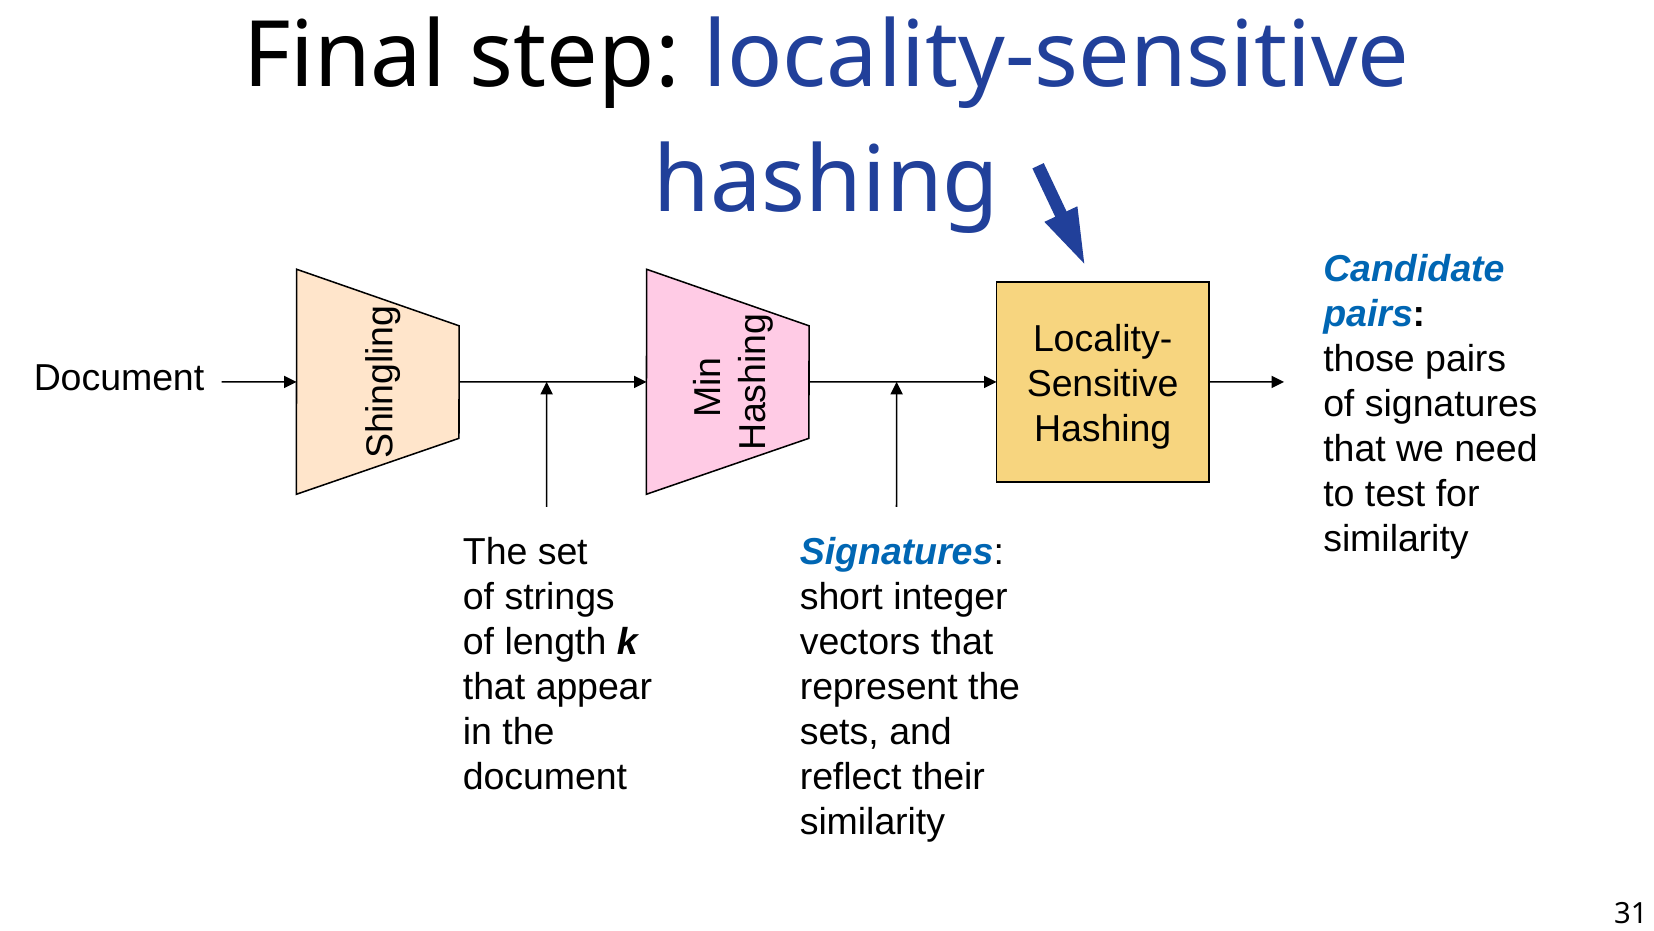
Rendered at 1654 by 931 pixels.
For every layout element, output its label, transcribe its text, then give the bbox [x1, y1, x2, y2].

text_box Locality- Sensitive Hashing [996, 281, 1209, 482]
text_box Candidate pairs: those pairs of signatures that we need to test for similarity [1308, 237, 1553, 567]
title Final step: locality-sensitive hashing [82, 1, 1571, 226]
text_box Shingling [296, 269, 460, 495]
text_box Min Hashing [646, 269, 810, 495]
text_box Document [19, 345, 230, 405]
text_box The set of strings of length k that appear in the document [448, 519, 668, 805]
text_box Signatures: short integer vectors that represent the sets, and reflect their similarity [785, 519, 1036, 850]
